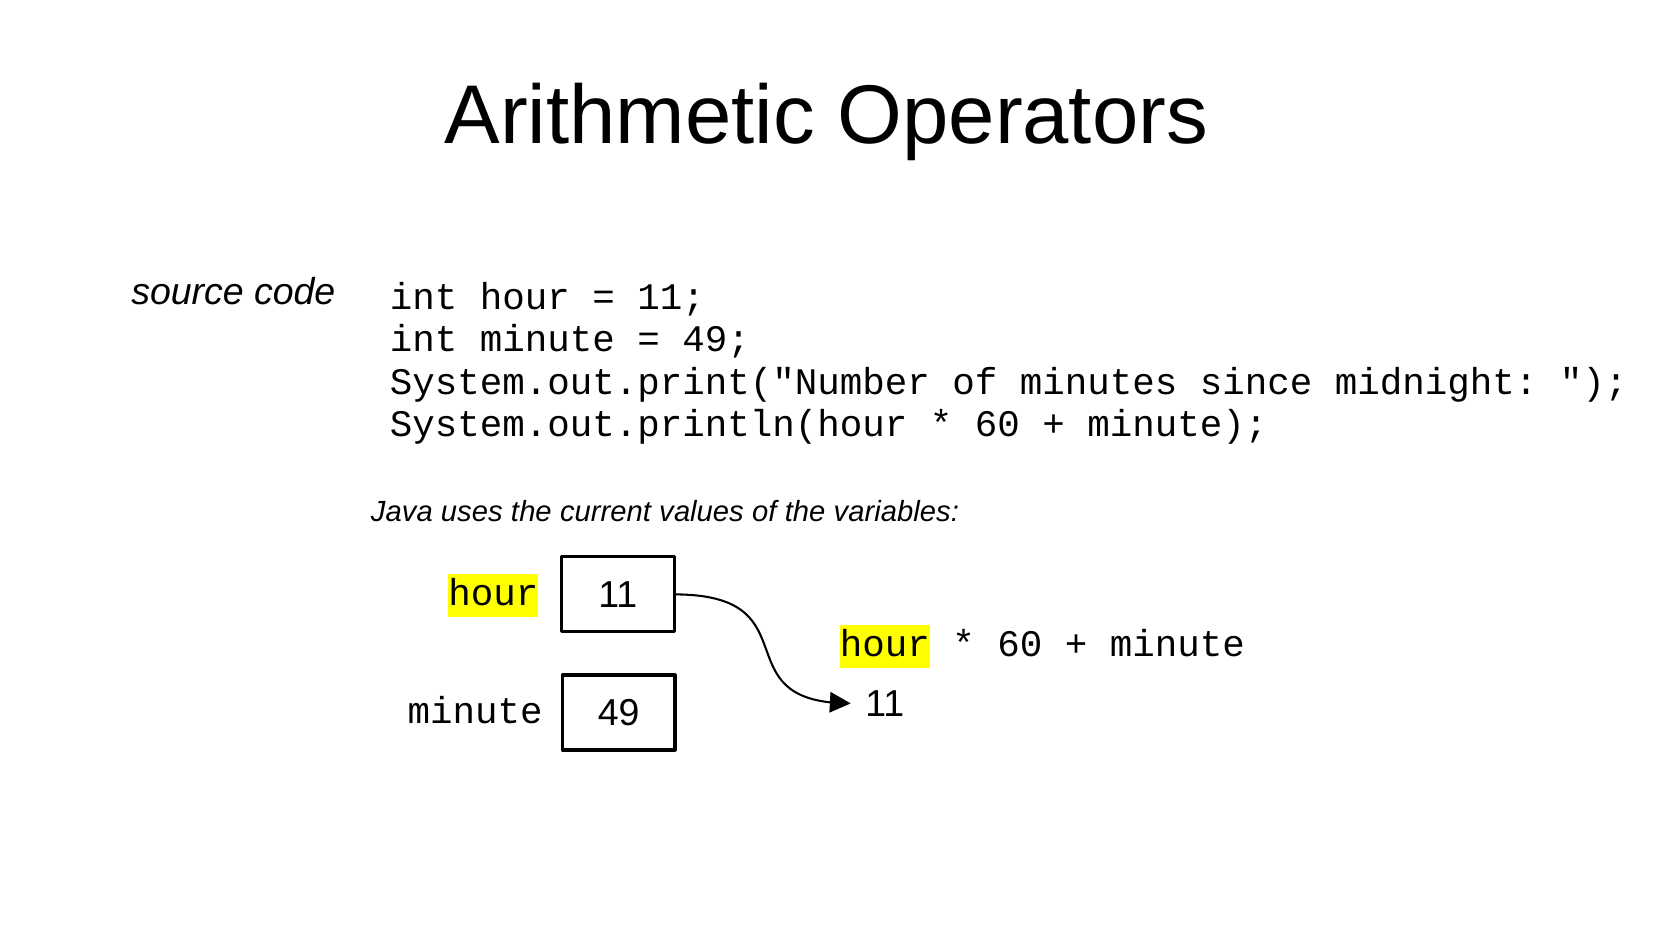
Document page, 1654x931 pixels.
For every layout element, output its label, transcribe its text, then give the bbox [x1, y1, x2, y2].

title Arithmetic Operators [82, 37, 1571, 193]
text_box 11 [561, 556, 675, 632]
text_box Java uses the current values of the variables: [356, 487, 976, 536]
text_box source code [116, 263, 351, 320]
text_box 11 [850, 675, 920, 732]
text_box minute [393, 684, 558, 743]
text_box hour * 60 + minute [825, 617, 1260, 676]
text_box int hour = 11; int minute = 49; System.out.print("Number of minutes since midnight: "); System.out.println(hour * 60 + minute); [375, 270, 1643, 499]
text_box 49 [562, 675, 675, 751]
text_box hour [433, 566, 554, 625]
